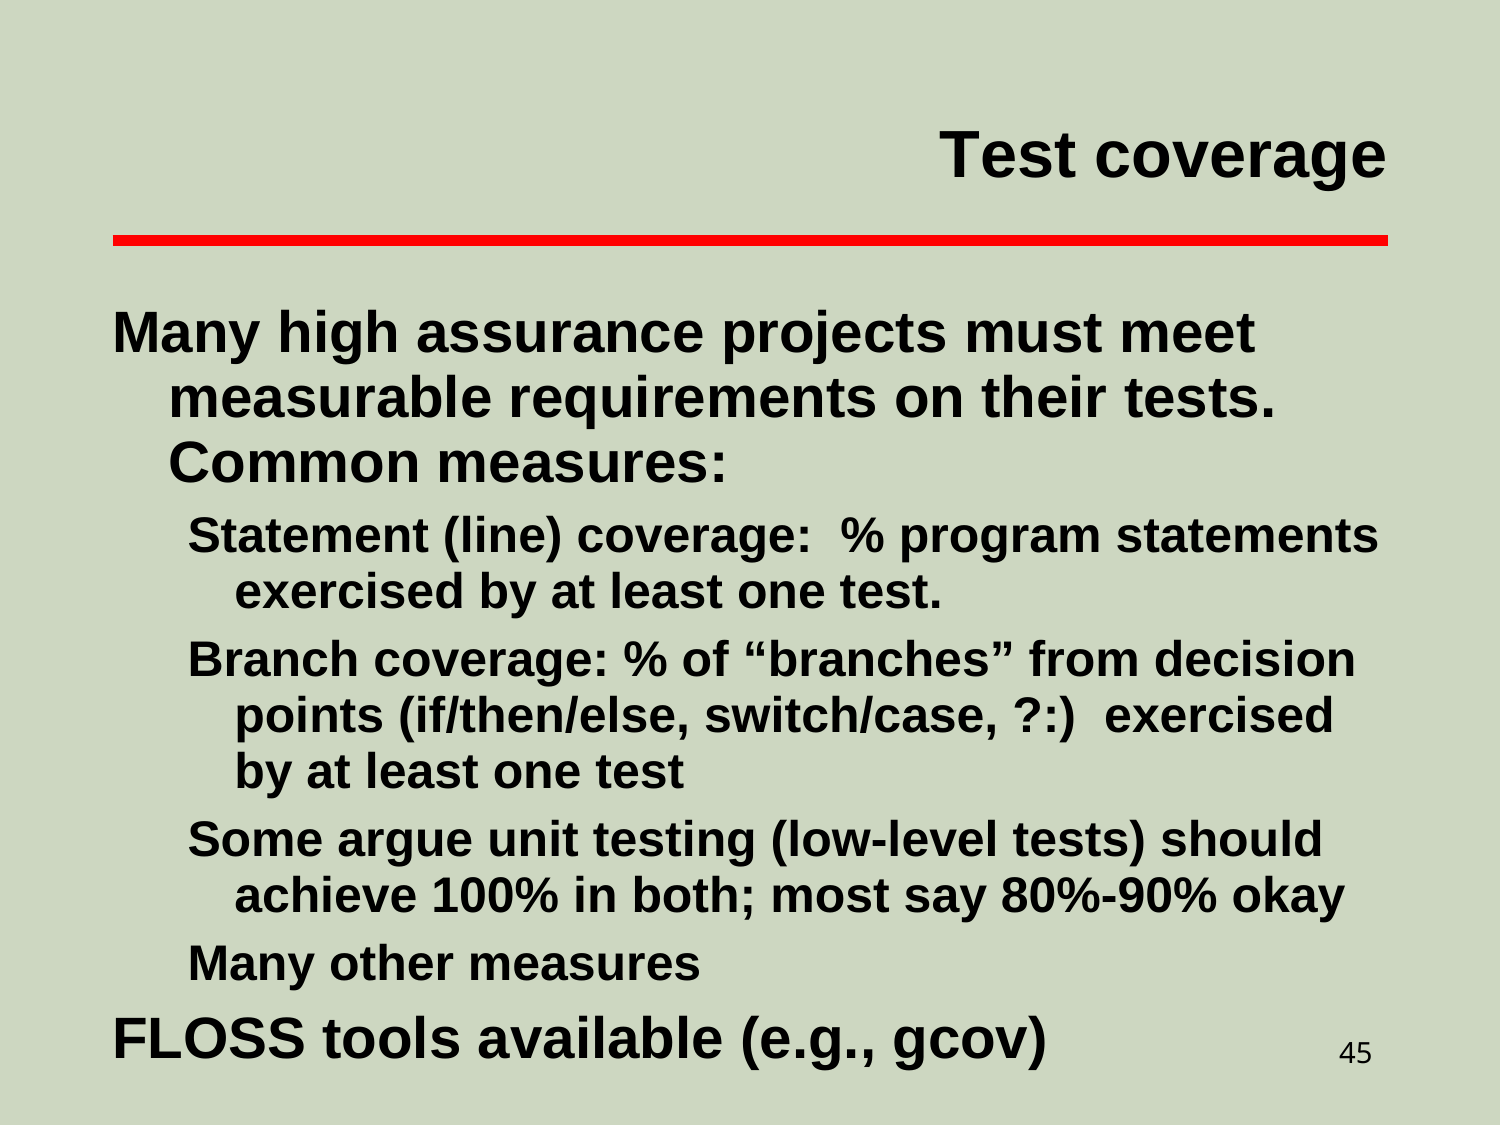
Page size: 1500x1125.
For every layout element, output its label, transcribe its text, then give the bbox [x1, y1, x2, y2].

list Many high assurance projects must meet measurable requirements on their tests. Common measures: Statement (line) coverage: % program statements exercised by at least one test. Branch coverage: % of “branches” from decision points (if/then/else, switch/case, ?:) exercised by at least one test Some argue unit testing (low-level tests) should achieve 100% in both; most say 80%-90% okay Many other measures FLOSS tools available (e.g., gcov) [112, 299, 1388, 1111]
title Test coverage [337, 85, 1388, 224]
